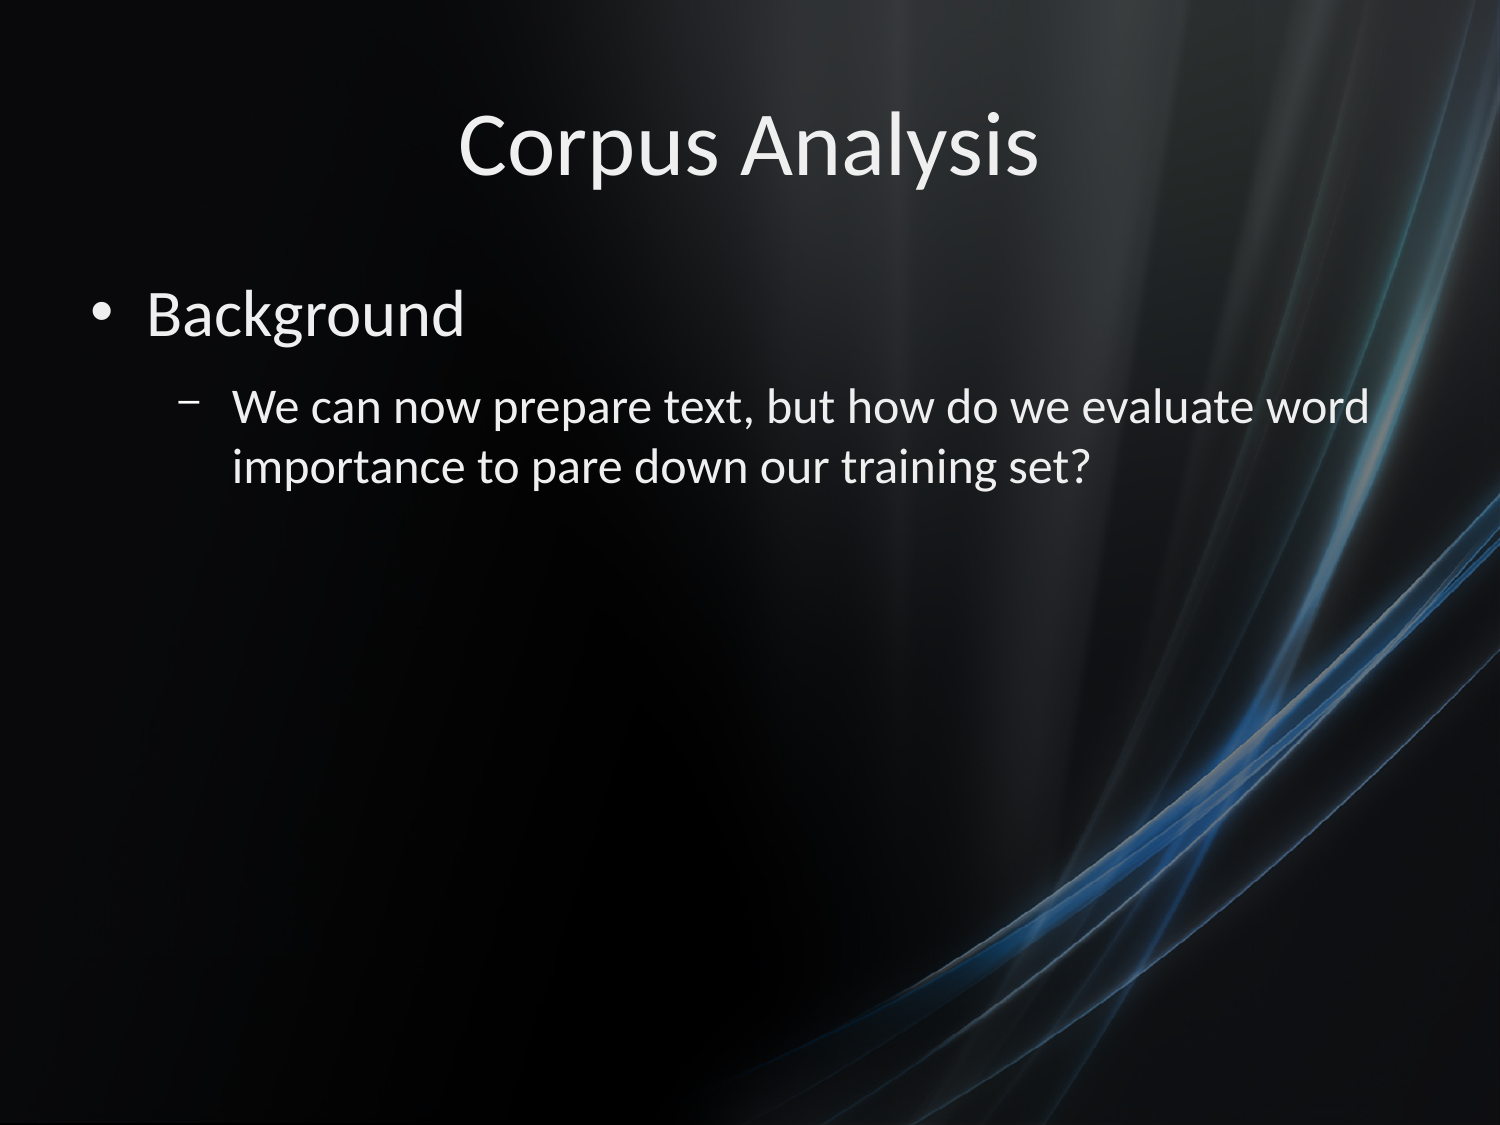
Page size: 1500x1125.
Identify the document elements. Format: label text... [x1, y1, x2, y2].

list Background We can now prepare text, but how do we evaluate word importance to pare down our training set? [75, 262, 1426, 1005]
title Corpus Analysis [75, 45, 1425, 233]
text_box [0, 0, 1500, 1125]
